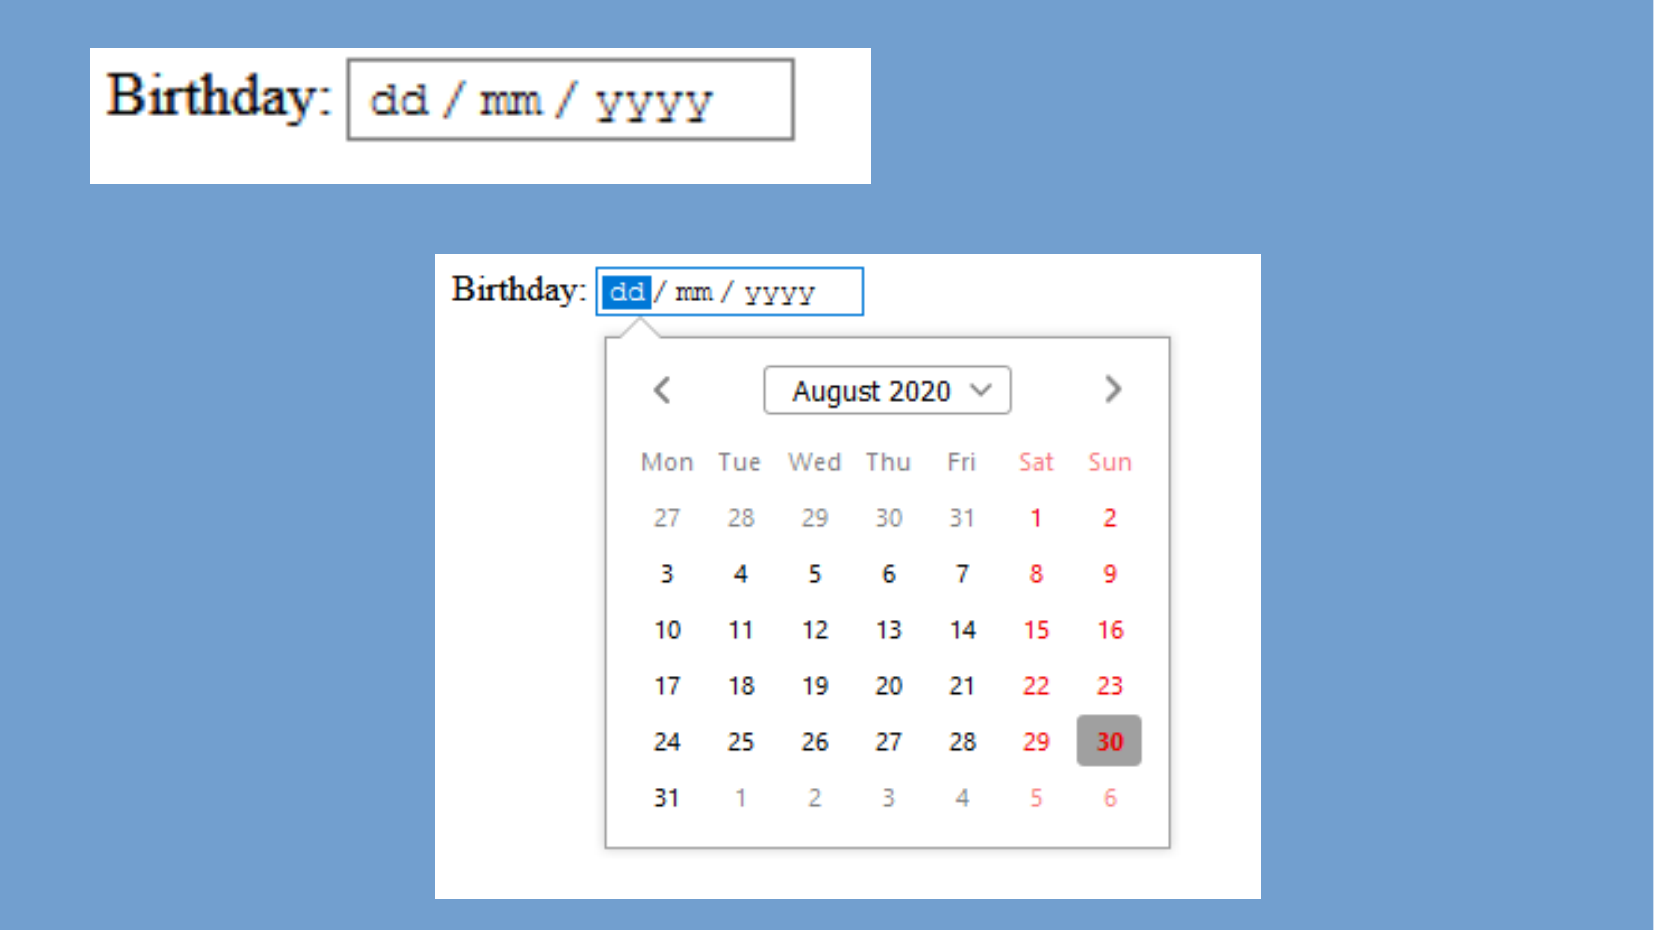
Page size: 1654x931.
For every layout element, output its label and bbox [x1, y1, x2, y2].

picture [435, 254, 1261, 899]
picture [90, 48, 871, 184]
